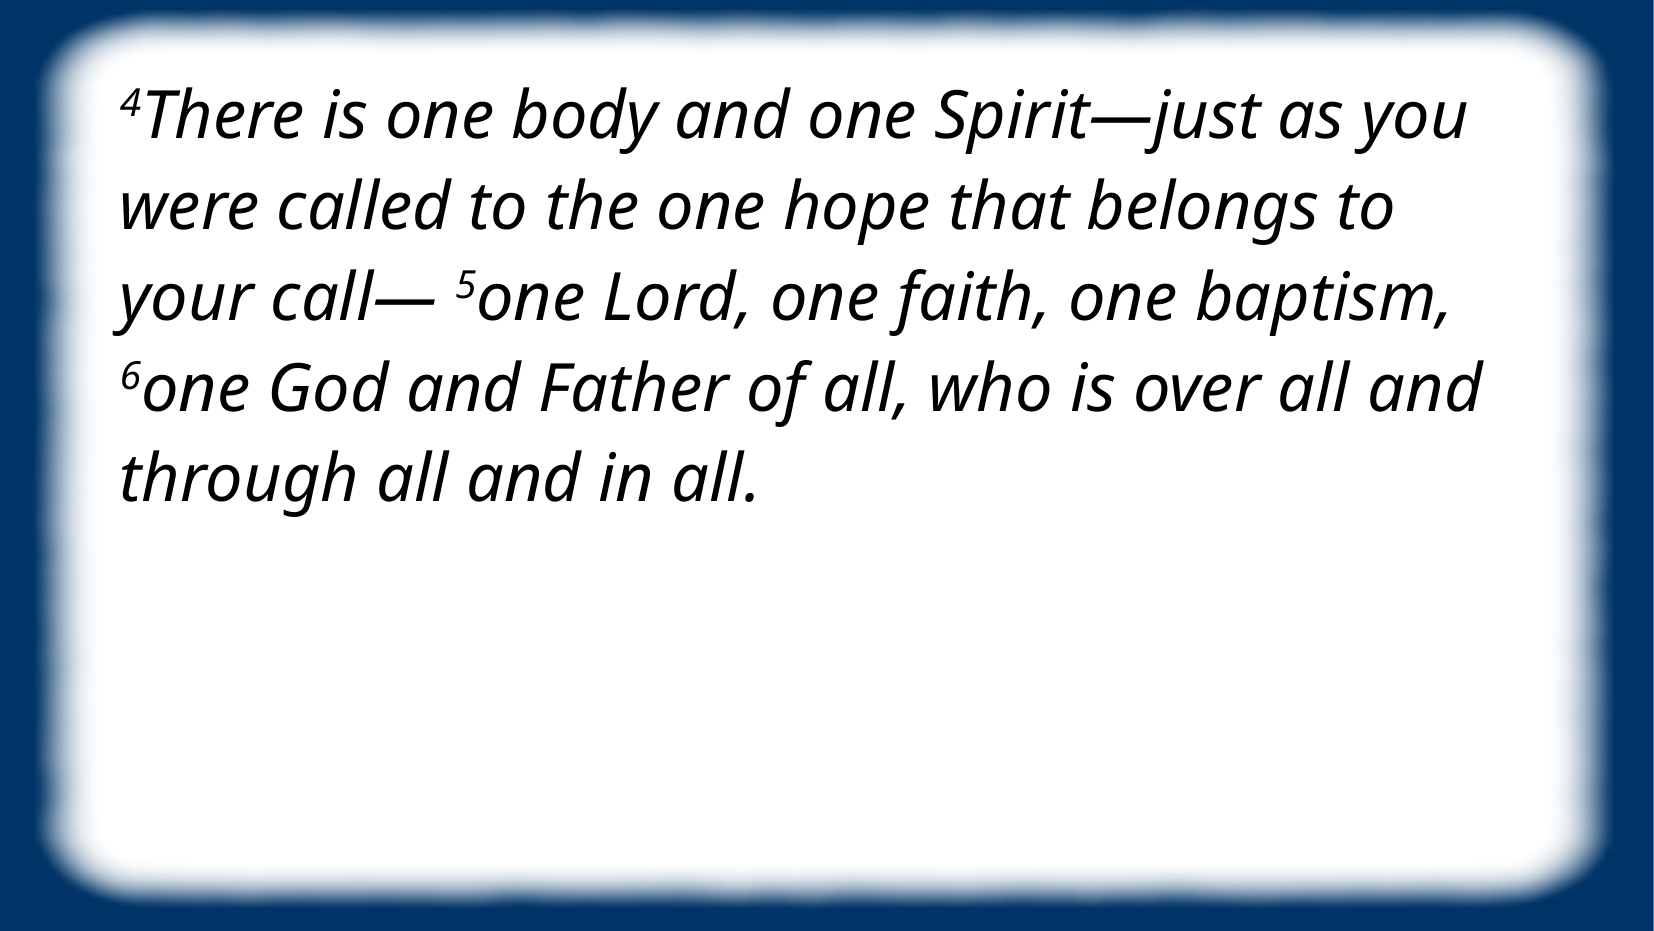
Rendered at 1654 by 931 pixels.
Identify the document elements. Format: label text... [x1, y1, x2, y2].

text_box 4There is one body and one Spirit—just as you were called to the one hope that belongs to your call— 5one Lord, one faith, one baptism, 6one God and Father of all, who is over all and through all and in all. [105, 60, 1546, 519]
picture [0, 0, 1654, 931]
